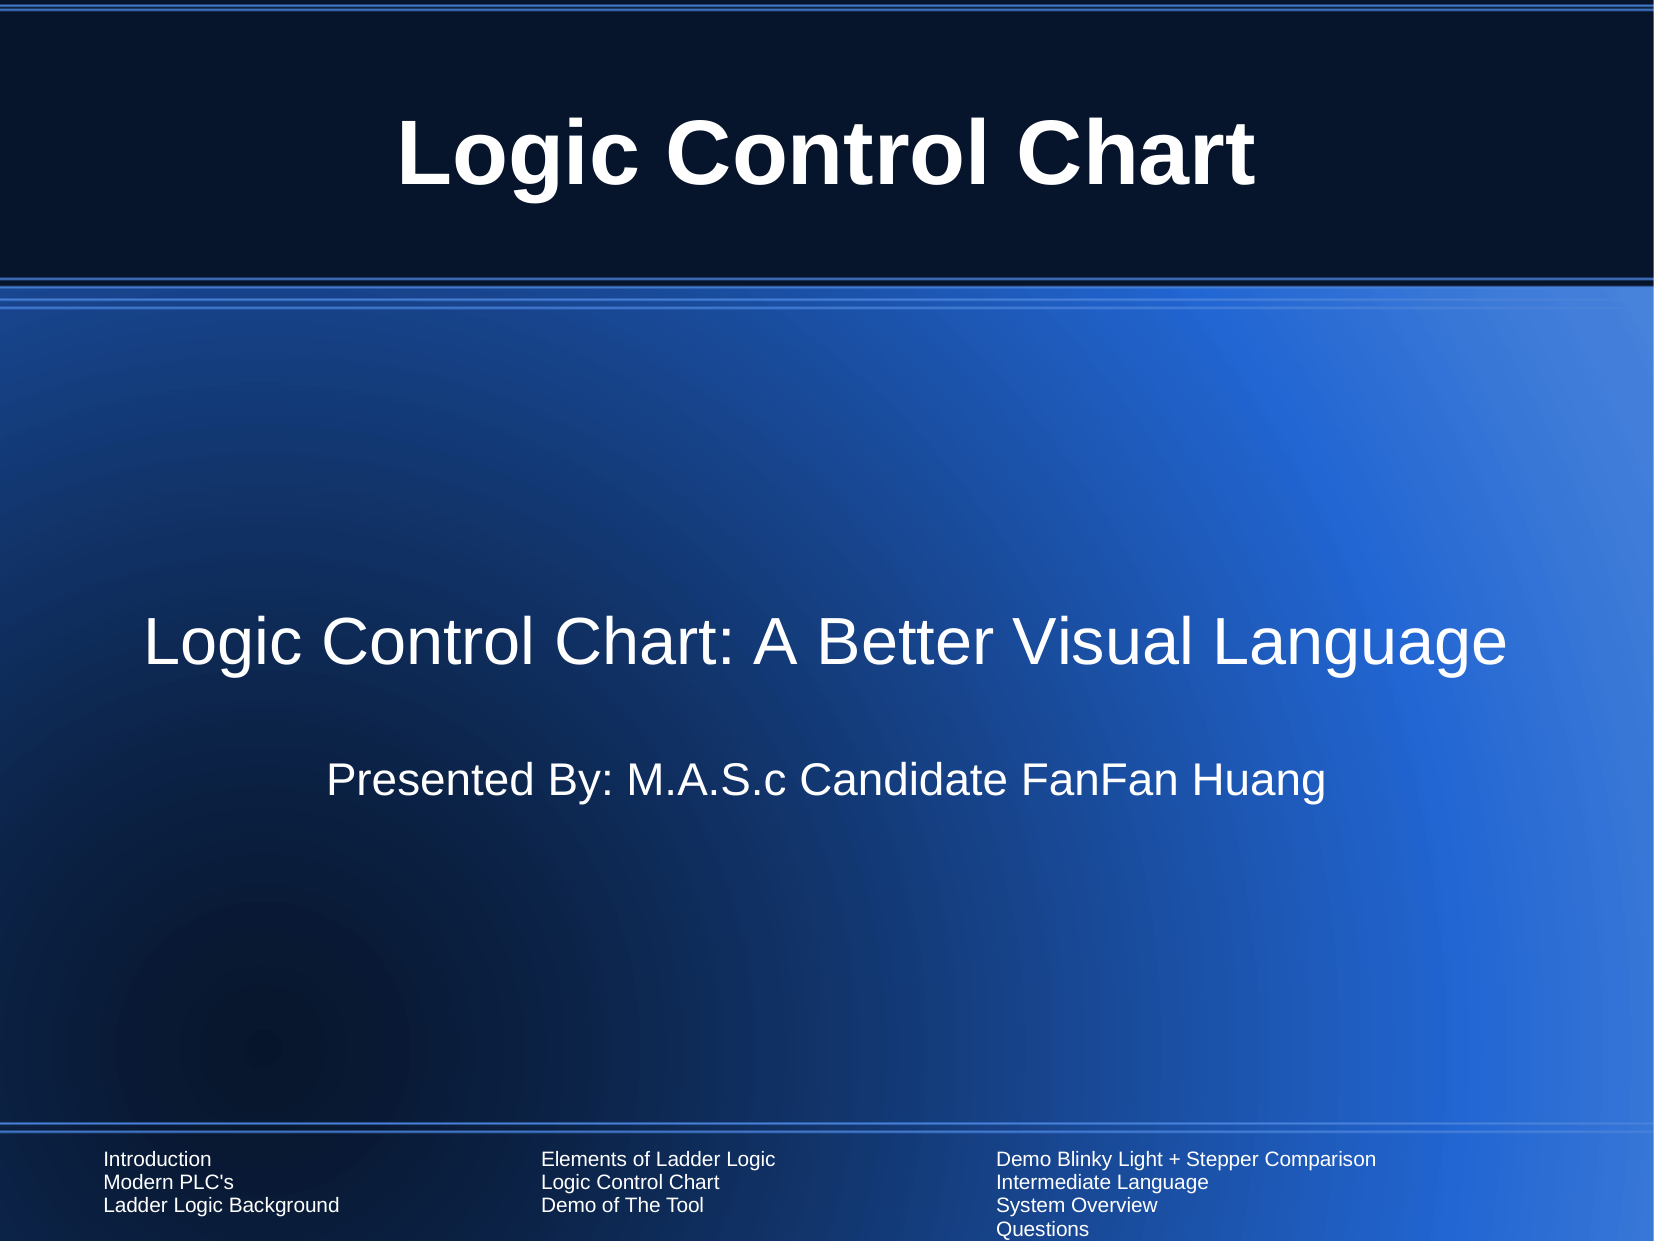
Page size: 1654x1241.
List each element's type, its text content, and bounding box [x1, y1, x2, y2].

picture [0, 0, 1654, 1241]
subtitle Logic Control Chart: A Better Visual Language Presented By: M.A.S.c Candidate FanFan Huang [82, 307, 1571, 1126]
title Logic Control Chart [82, 49, 1571, 257]
